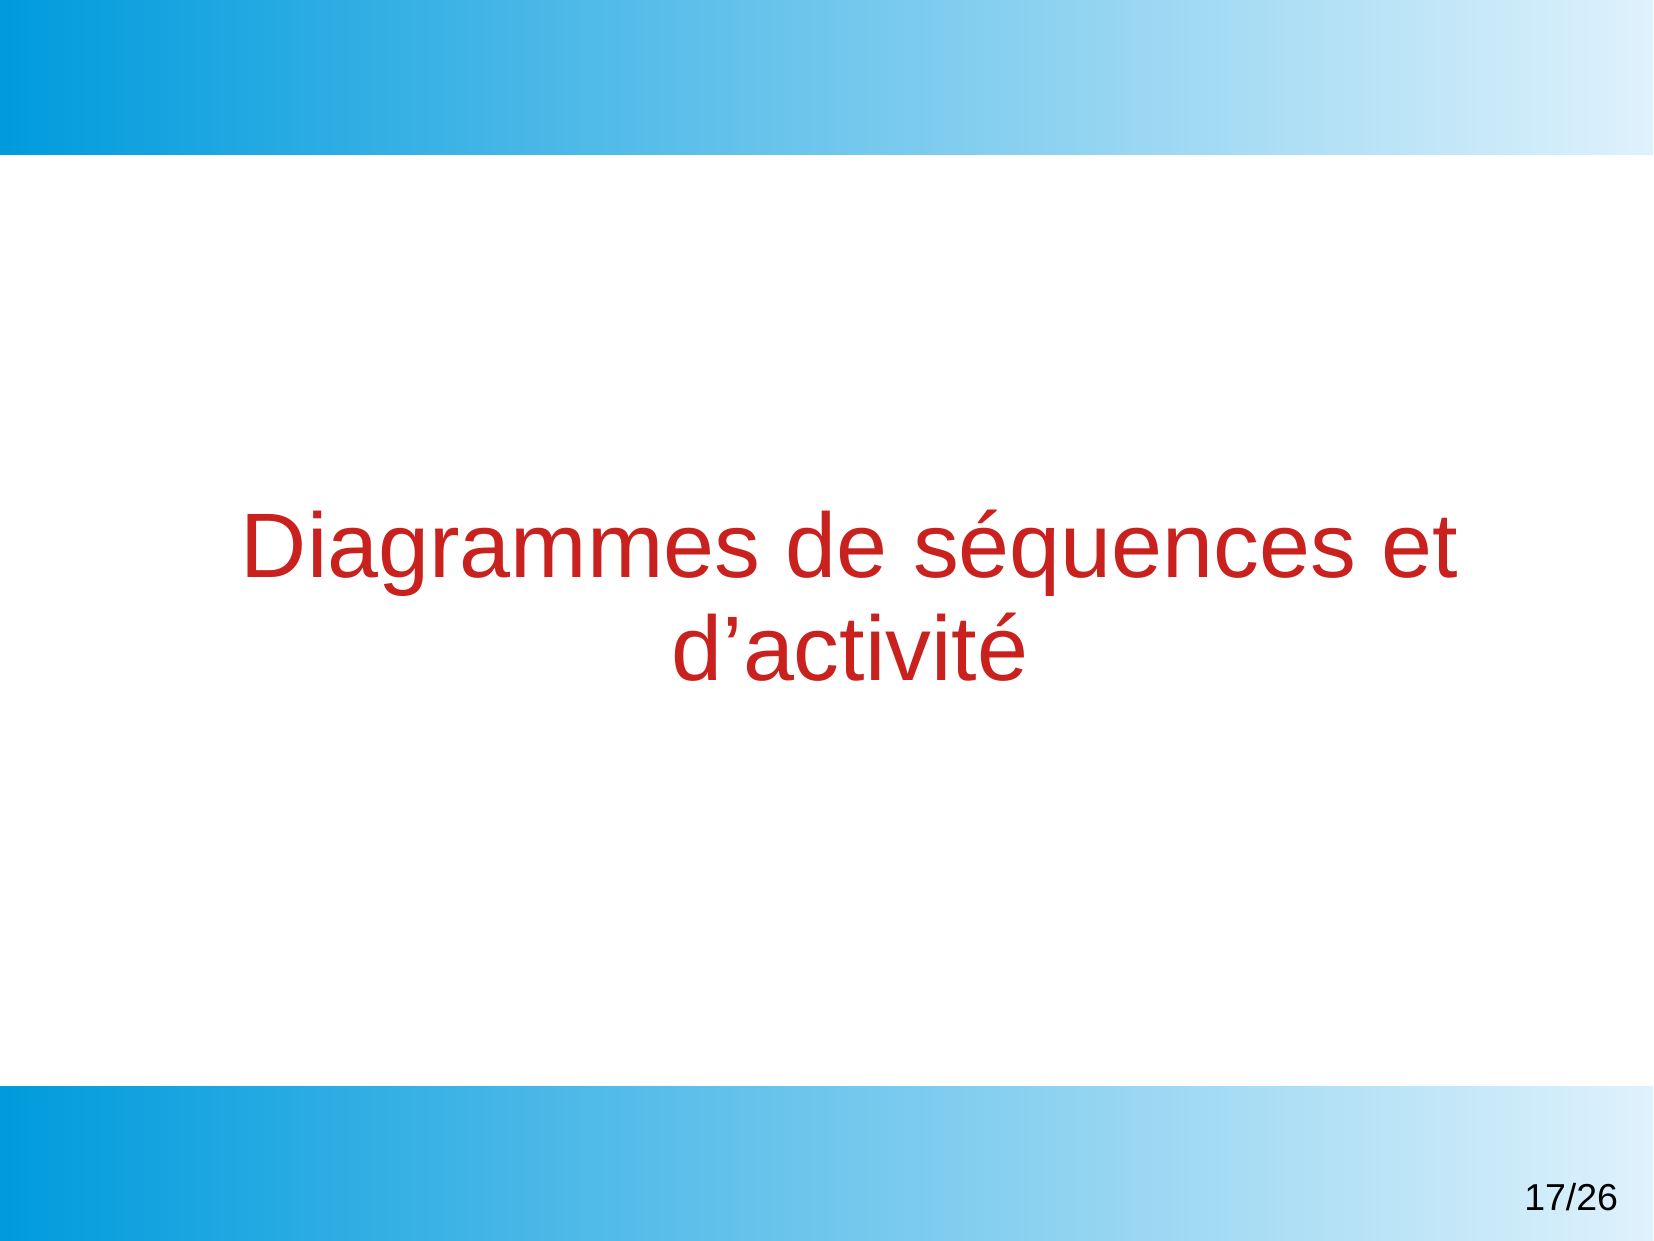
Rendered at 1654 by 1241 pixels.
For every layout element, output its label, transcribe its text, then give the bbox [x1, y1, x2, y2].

title Diagrammes de séquences et d’activité [106, 494, 1595, 700]
text_box <numéro>/26 [1509, 1169, 1654, 1240]
